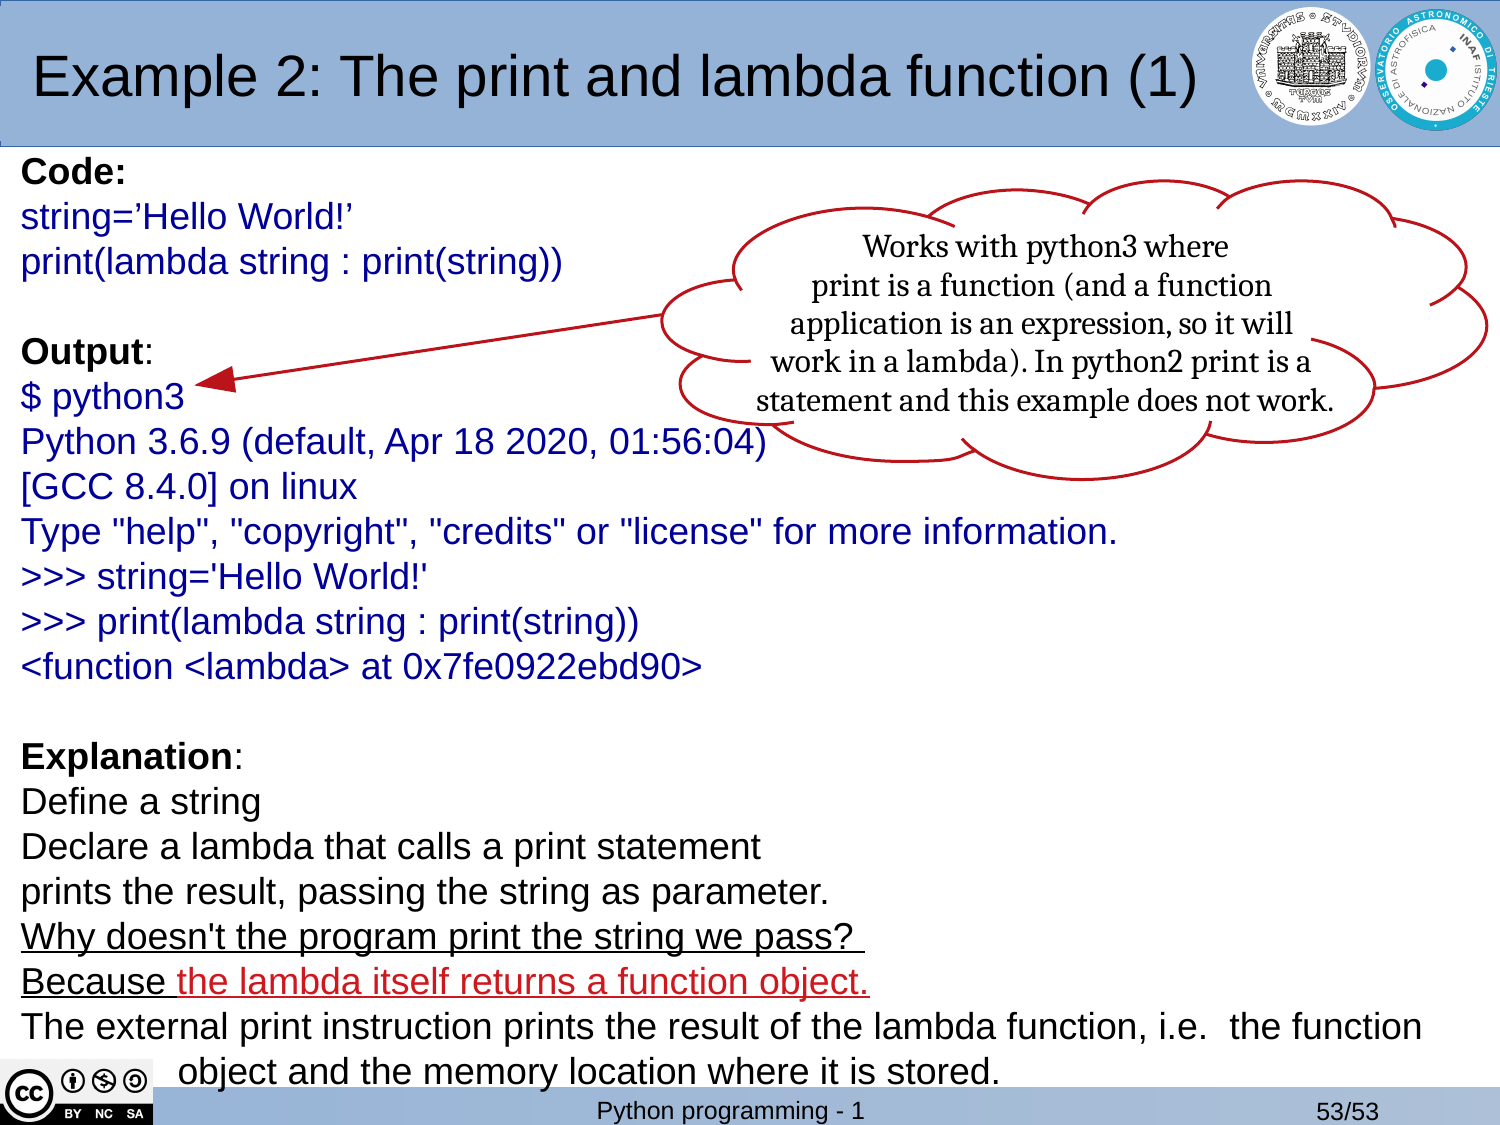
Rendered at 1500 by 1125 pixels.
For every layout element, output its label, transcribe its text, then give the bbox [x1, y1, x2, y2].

text_box Example 2: The print and lambda function (1) [0, 5, 1243, 141]
picture [1252, 0, 1500, 138]
picture [0, 1059, 153, 1125]
list Code: string=’Hello World!’ print(lambda string : print(string)) Output: $ python3 Python 3.6.9 (default, Apr 18 2020, 01:56:04) [GCC 8.4.0] on linux Type "help", "copyright", "credits" or "license" for more information. >>> string='Hello World!' >>> print(lambda string : print(string)) <function <lambda> at 0x7fe0922ebd90> Explanation: Define a string Declare a lambda that calls a print statement prints the result, passing the string as parameter. Why doesn't the program print the string we pass? Because the lambda itself returns a function object. The external print instruction prints the result of the lambda function, i.e. the function object and the memory location where it is stored. [5, 138, 1500, 1075]
text_box Works with python3 where print is a function (and a function application is an expression, so it will work in a lambda). In python2 print is a statement and this example does not work. [661, 180, 1487, 480]
